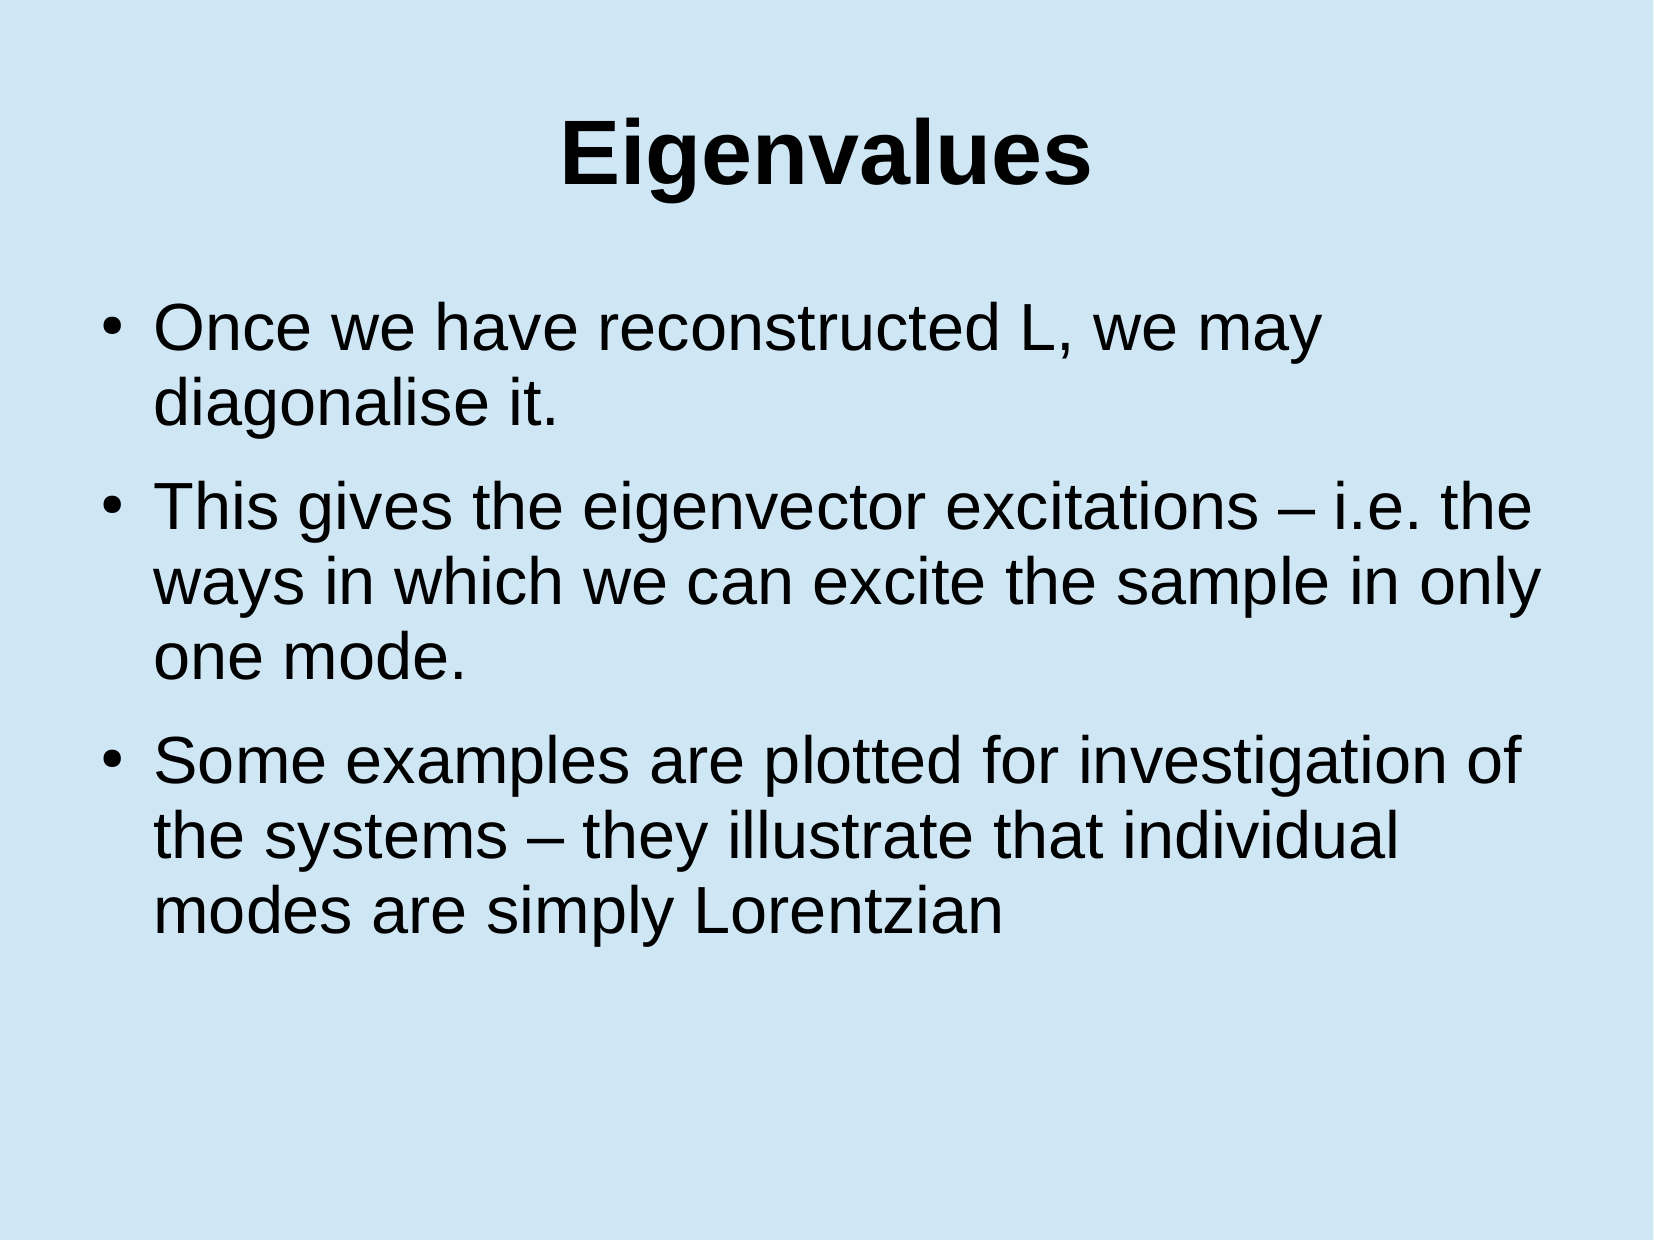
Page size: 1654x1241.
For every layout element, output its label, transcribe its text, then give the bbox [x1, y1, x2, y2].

title Eigenvalues [82, 49, 1571, 257]
list Once we have reconstructed L, we may diagonalise it. This gives the eigenvector excitations – i.e. the ways in which we can excite the sample in only one mode. Some examples are plotted for investigation of the systems – they illustrate that individual modes are simply Lorentzian [82, 290, 1571, 1010]
